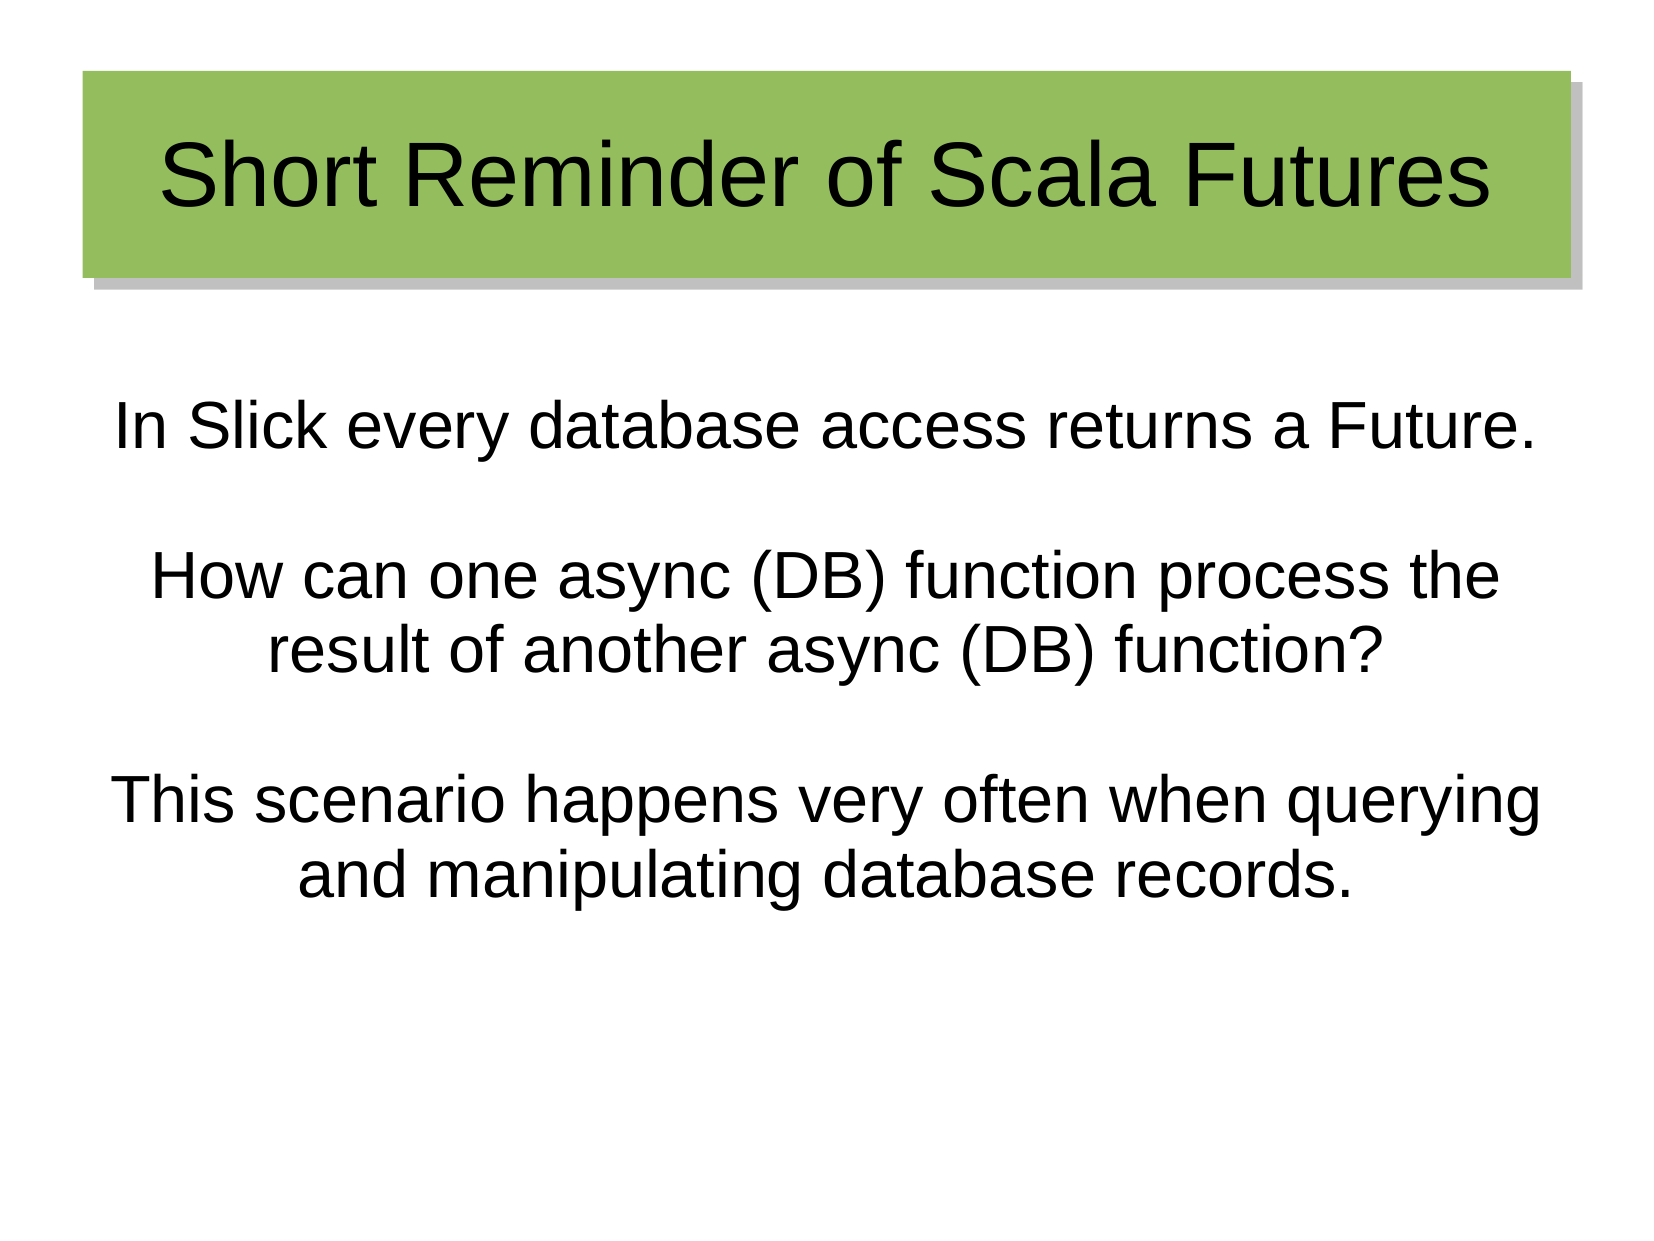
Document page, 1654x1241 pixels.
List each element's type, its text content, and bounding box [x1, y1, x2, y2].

title Short Reminder of Scala Futures [82, 70, 1571, 278]
subtitle In Slick every database access returns a Future. How can one async (DB) function process the result of another async (DB) function? This scenario happens very often when querying and manipulating database records. [82, 290, 1571, 1010]
